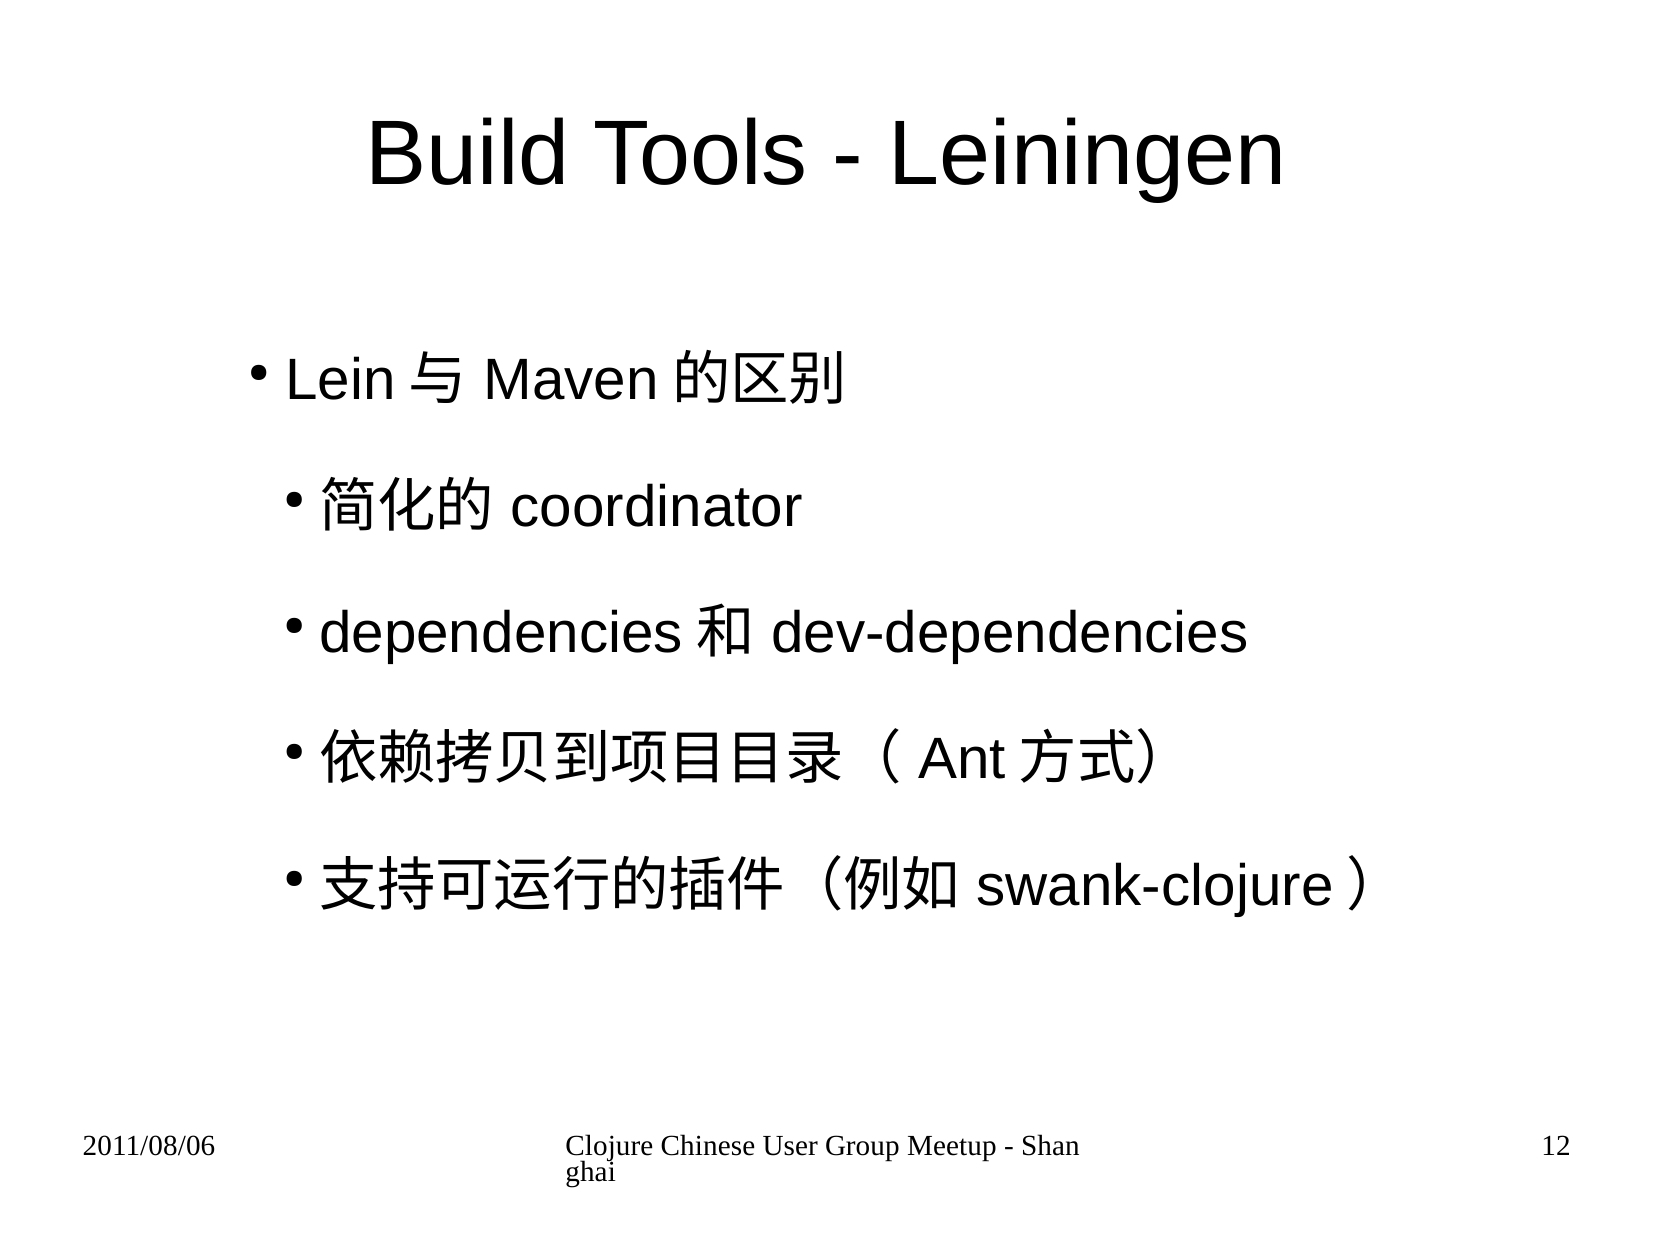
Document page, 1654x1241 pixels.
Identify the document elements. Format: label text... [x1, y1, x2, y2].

title Build Tools - Leiningen [82, 49, 1571, 257]
subtitle Lein与Maven的区别 简化的coordinator dependencies和dev-dependencies 依赖拷贝到项目目录（Ant方式） 支持可运行的插件（例如swank-clojure） [82, 290, 1571, 1109]
